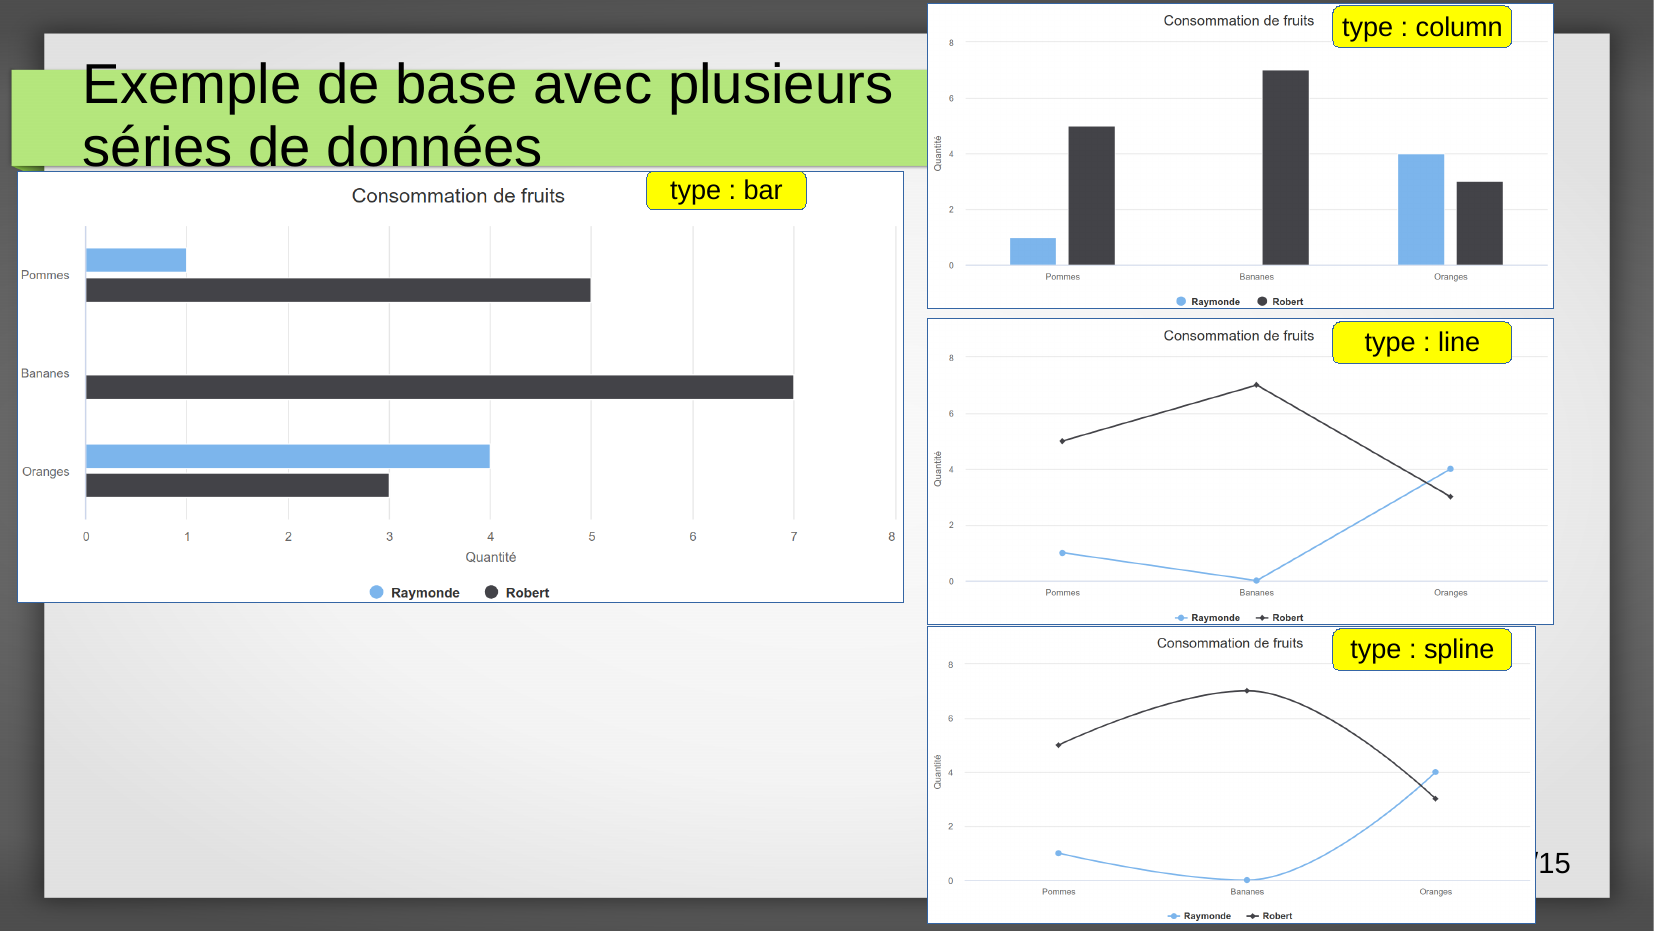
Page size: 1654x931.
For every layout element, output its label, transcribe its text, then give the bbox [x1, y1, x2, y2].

title Exemple de base avec plusieurs séries de données [82, 52, 927, 179]
text_box type : line [1332, 321, 1512, 364]
text_box type : column [1332, 5, 1512, 48]
text_box type : bar [646, 171, 807, 210]
picture [0, 0, 1654, 931]
text_box type : spline [1332, 628, 1512, 671]
